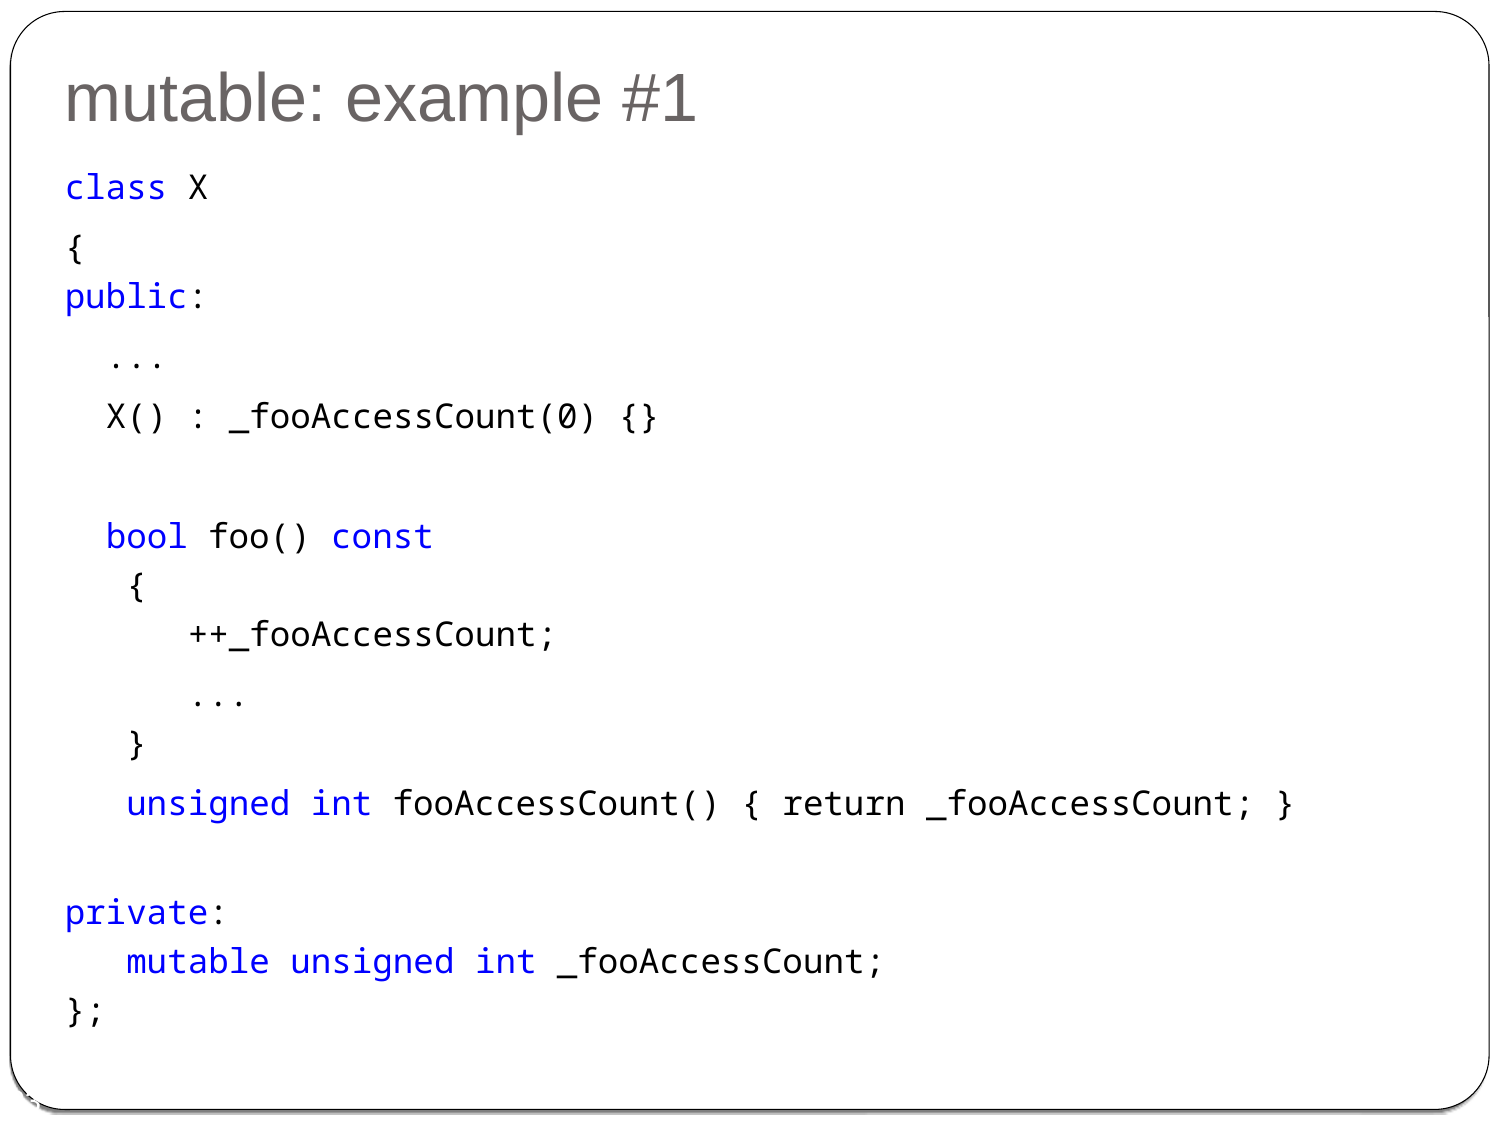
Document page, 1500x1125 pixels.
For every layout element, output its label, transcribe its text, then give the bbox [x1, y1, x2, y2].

slide_number <number> [0, 1074, 50, 1125]
list class X { public: ... X() : _fooAccessCount(0) {} bool foo() const { ++_fooAccessCount; ... } unsigned int fooAccessCount() { return _fooAccessCount; } private: mutable unsigned int _fooAccessCount; }; [50, 149, 1450, 1088]
title mutable: example #1 [50, 45, 1450, 149]
